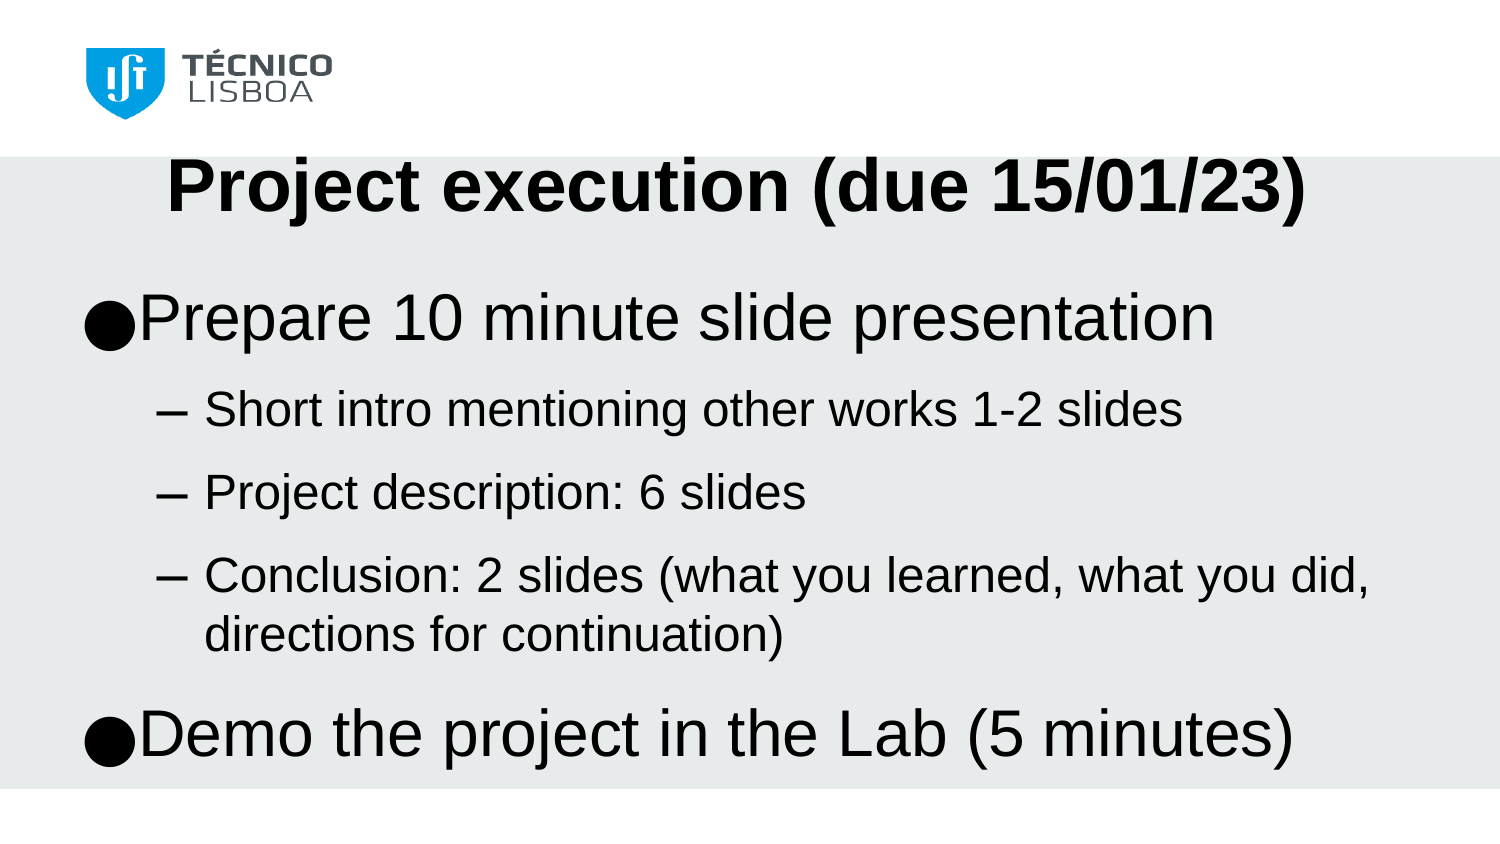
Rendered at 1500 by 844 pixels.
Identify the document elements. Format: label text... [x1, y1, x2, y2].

text_box Prepare 10 minute slide presentation Short intro mentioning other works 1-2 slides Project description: 6 slides Conclusion: 2 slides (what you learned, what you did, directions for continuation) Demo the project in the Lab (5 minutes) [63, 274, 1477, 771]
text_box Project execution (due 15/01/23) [151, 128, 1408, 236]
picture [0, 0, 1500, 844]
